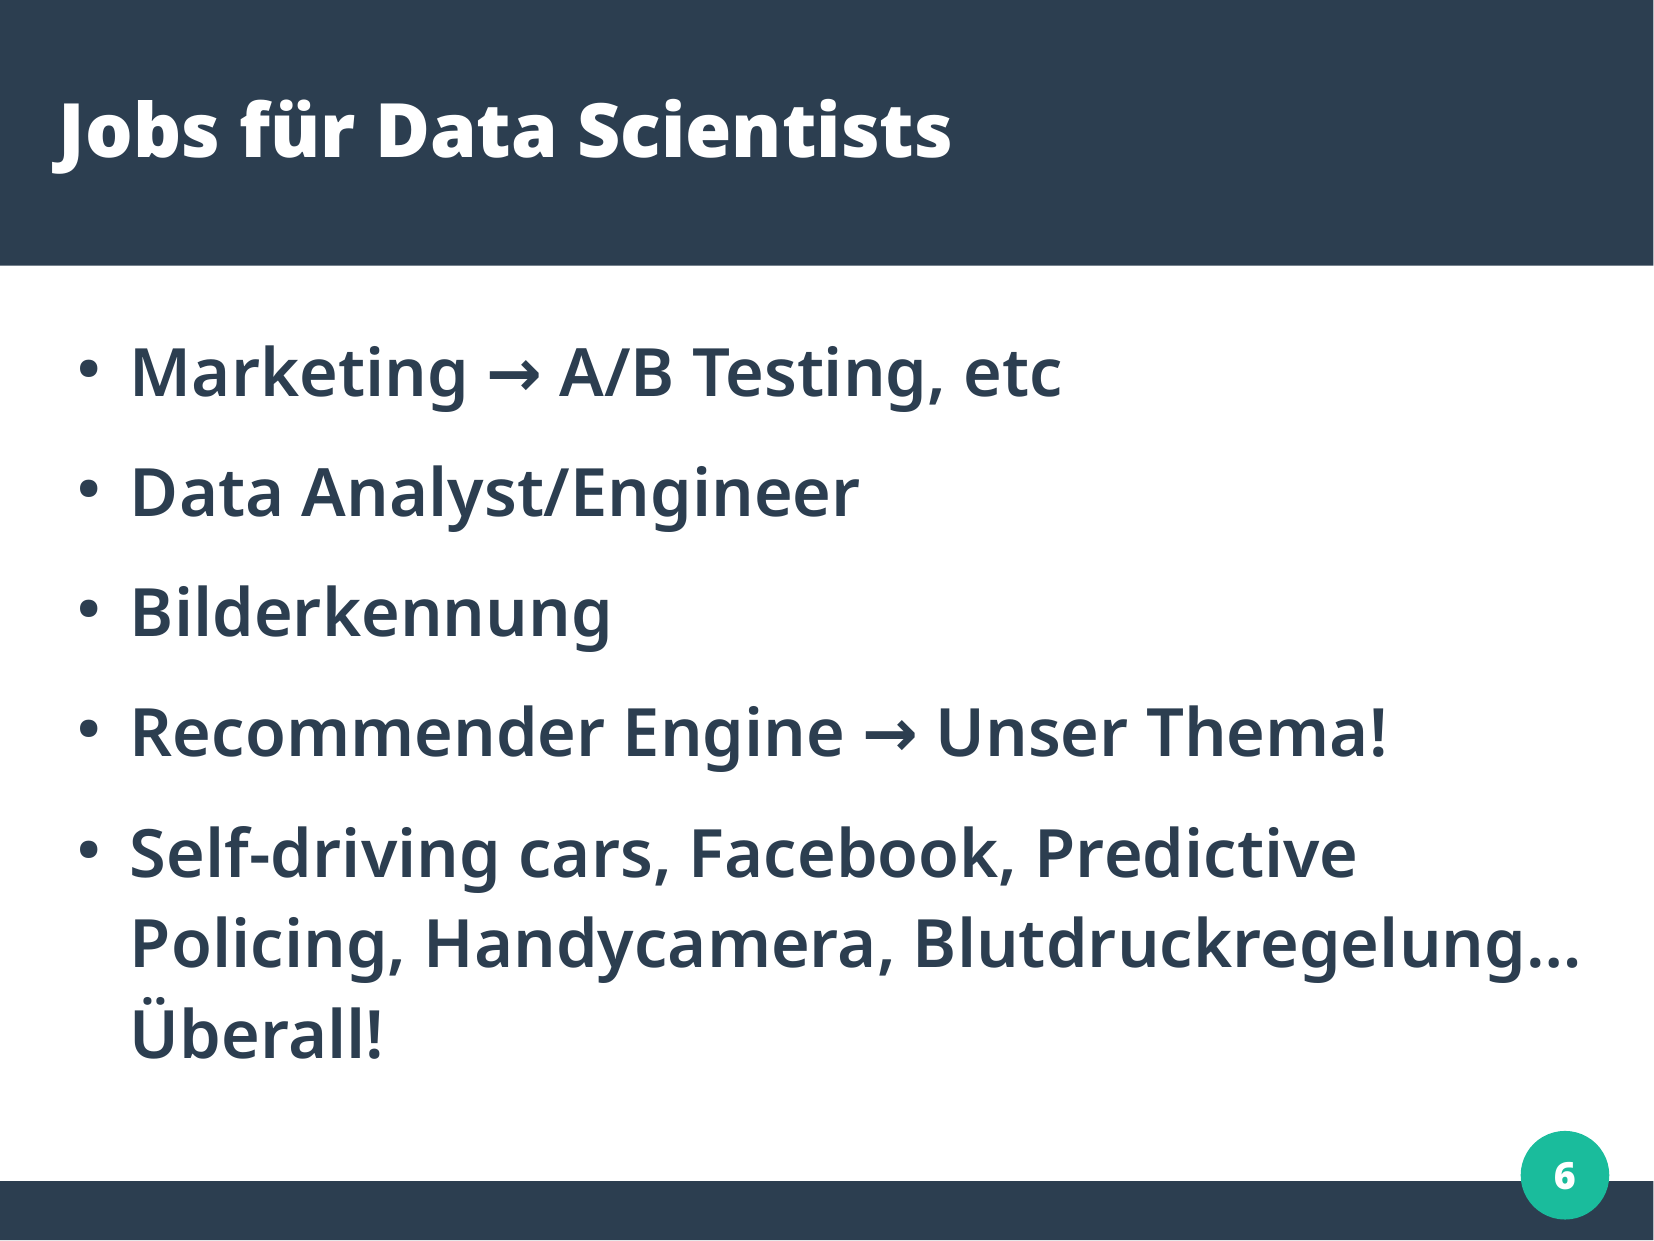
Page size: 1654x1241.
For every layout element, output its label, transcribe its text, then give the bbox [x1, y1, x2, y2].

list Marketing → A/B Testing, etc Data Analyst/Engineer Bilderkennung Recommender Engine → Unser Thema! Self-driving cars, Facebook, Predictive Policing, Handycamera, Blutdruckregelung… Überall! [59, 324, 1595, 1152]
title Jobs für Data Scientists [59, 49, 1595, 207]
